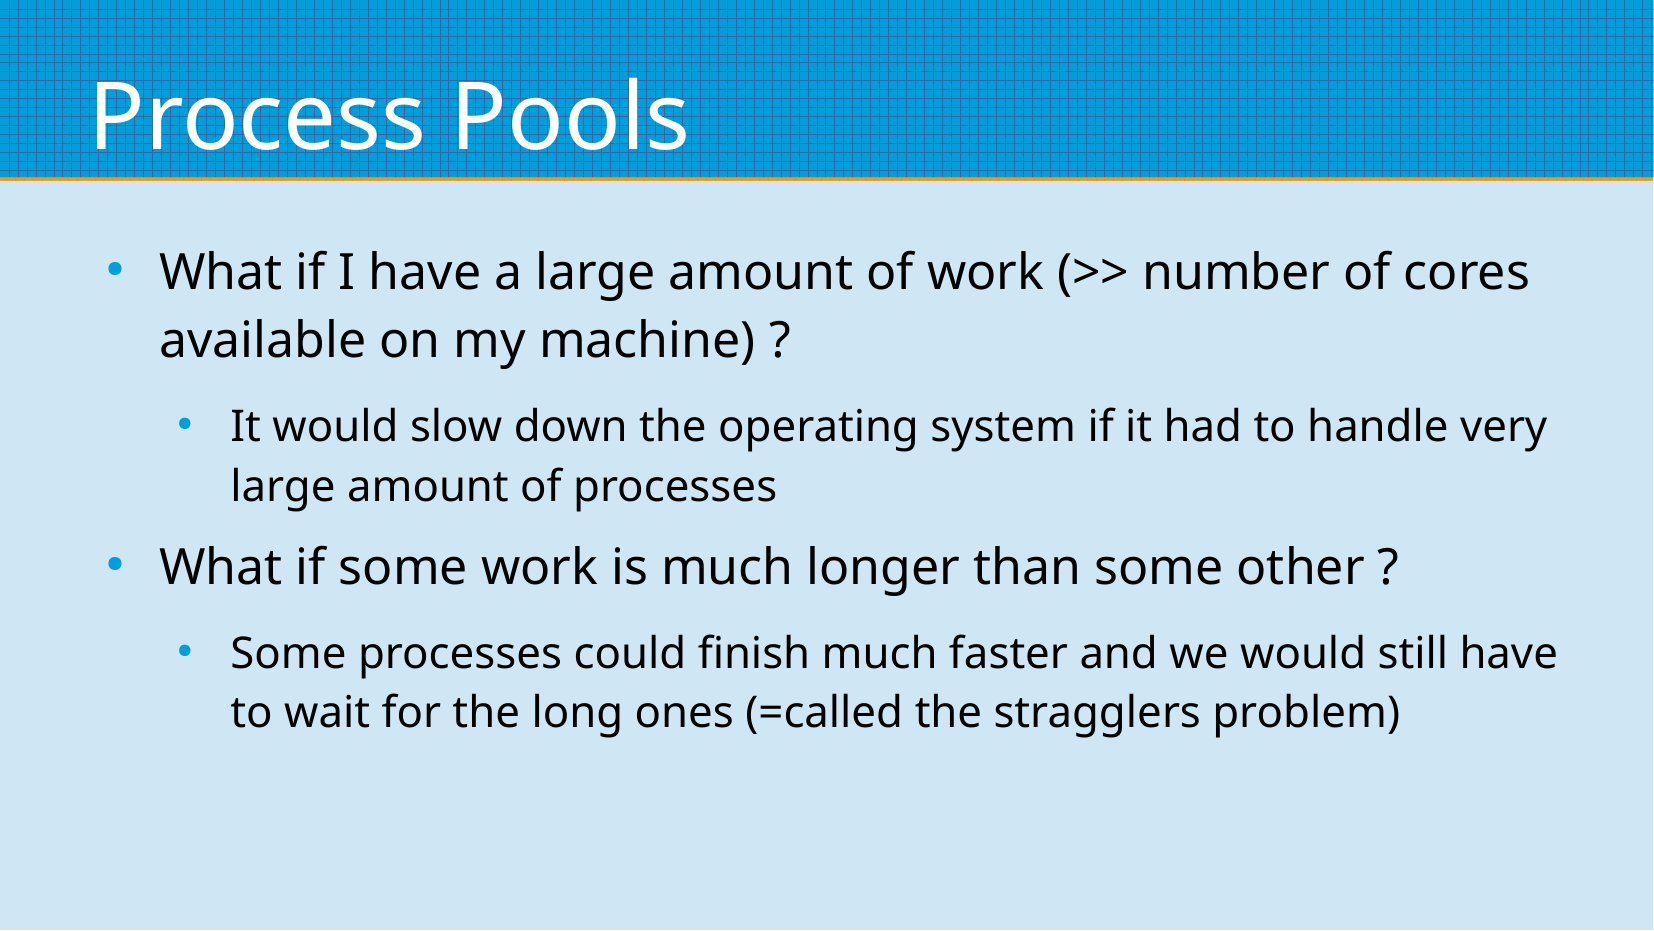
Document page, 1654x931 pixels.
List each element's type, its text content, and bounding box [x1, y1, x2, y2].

list What if I have a large amount of work (>> number of cores available on my machine) ? It would slow down the operating system if it had to handle very large amount of processes What if some work is much longer than some other ? Some processes could finish much faster and we would still have to wait for the long ones (=called the stragglers problem) [88, 236, 1565, 813]
title Process Pools [88, 14, 1565, 178]
